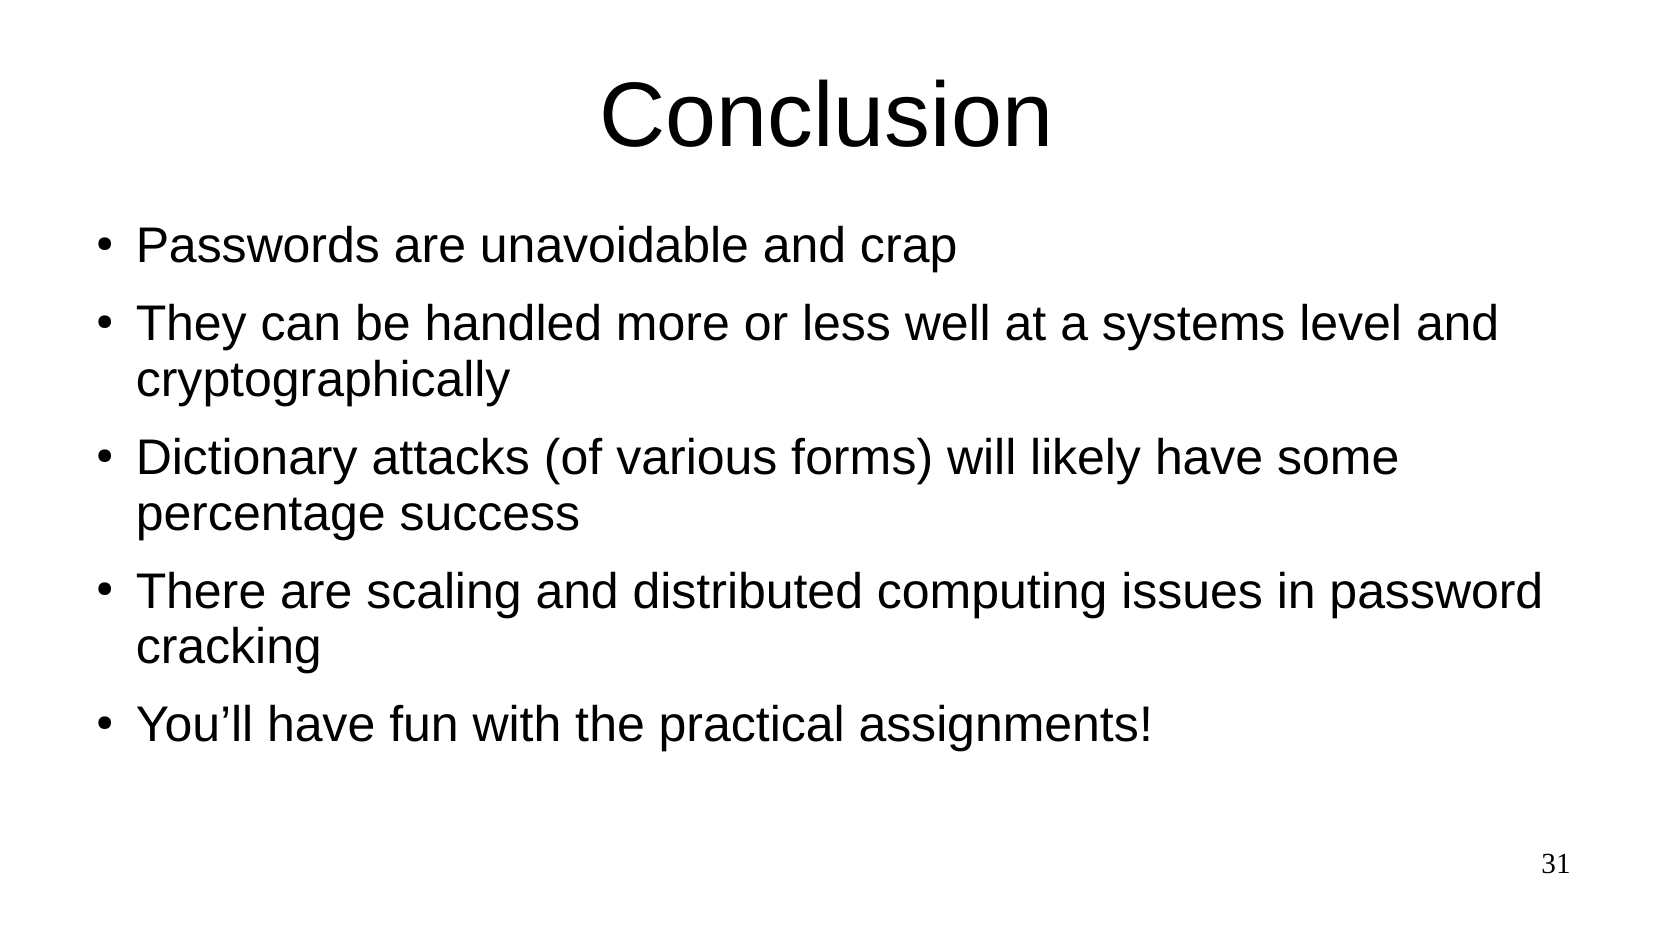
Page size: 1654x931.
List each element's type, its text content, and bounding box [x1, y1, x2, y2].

title Conclusion [82, 37, 1571, 193]
list Passwords are unavoidable and crap They can be handled more or less well at a systems level and cryptographically Dictionary attacks (of various forms) will likely have some percentage success There are scaling and distributed computing issues in password cracking You’ll have fun with the practical assignments! [82, 217, 1571, 758]
